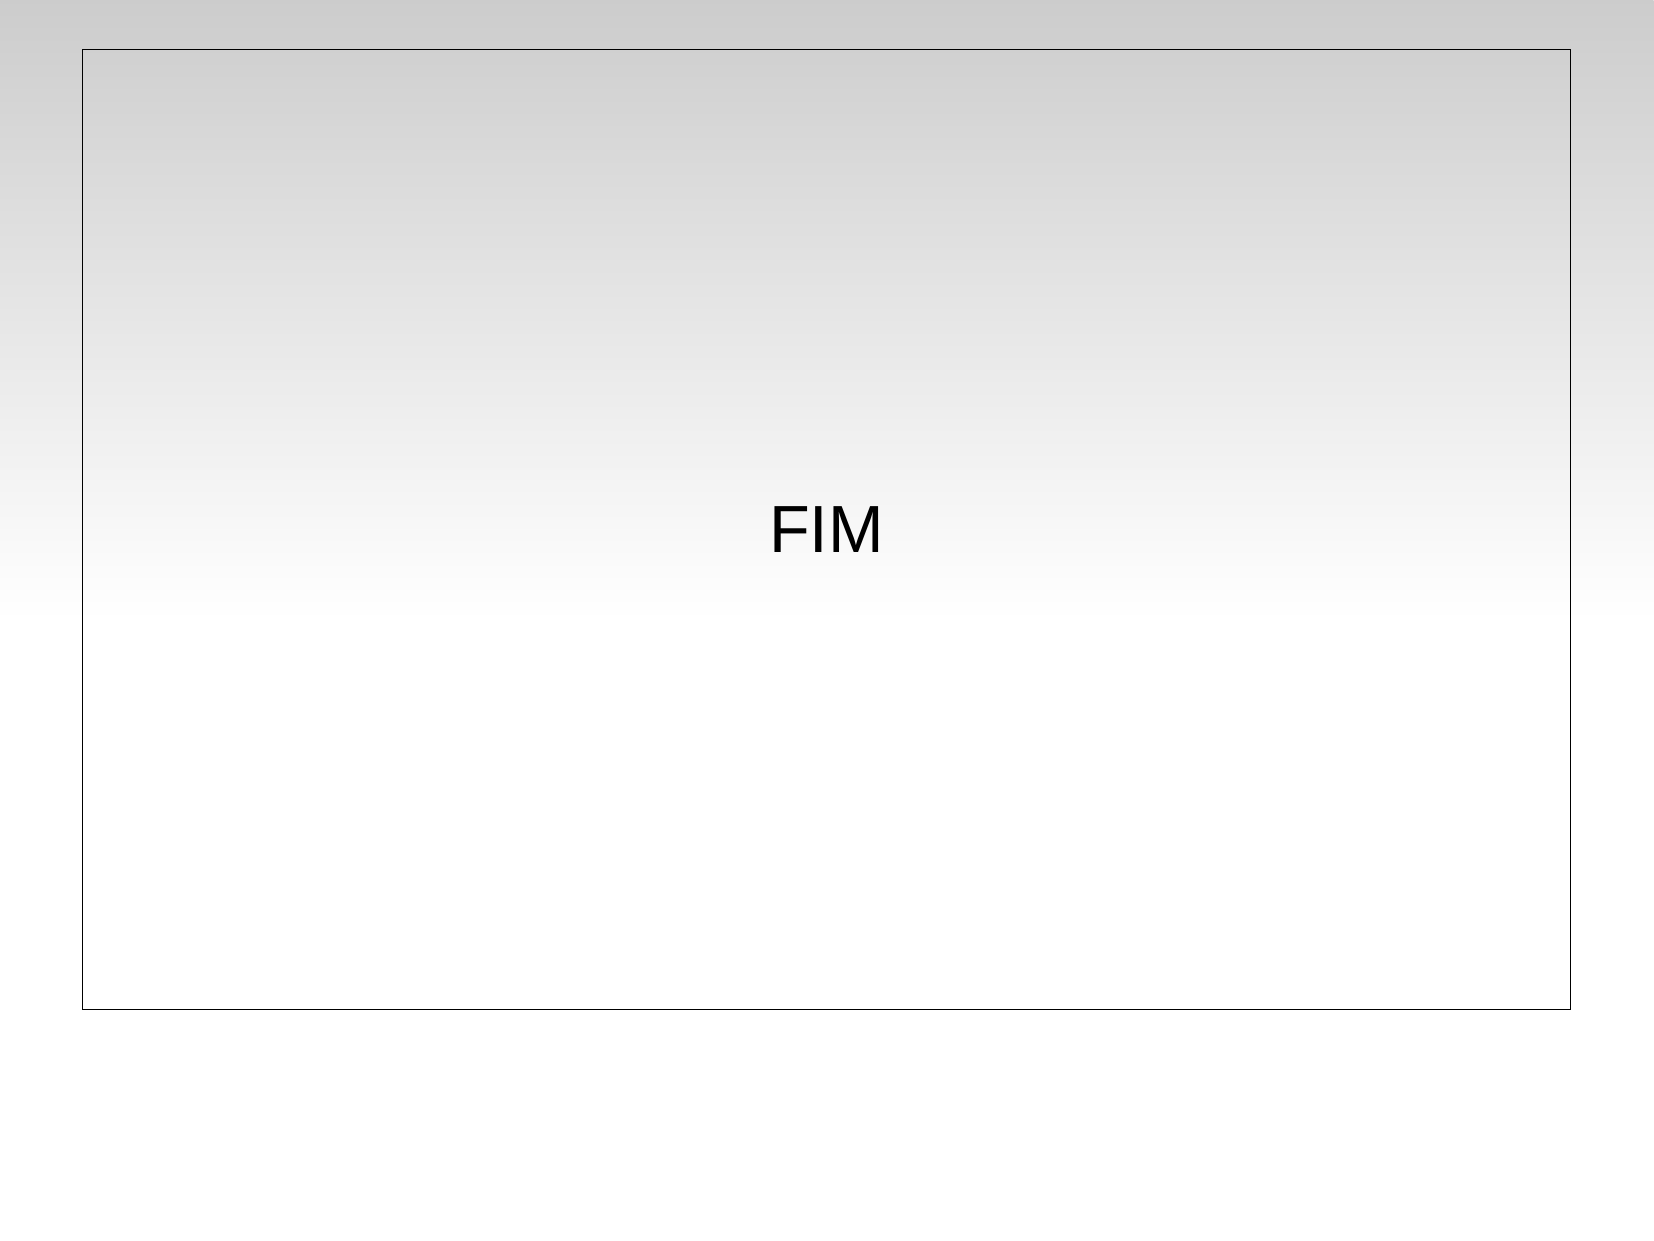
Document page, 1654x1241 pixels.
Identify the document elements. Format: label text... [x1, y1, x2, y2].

subtitle FIM [82, 49, 1571, 1109]
